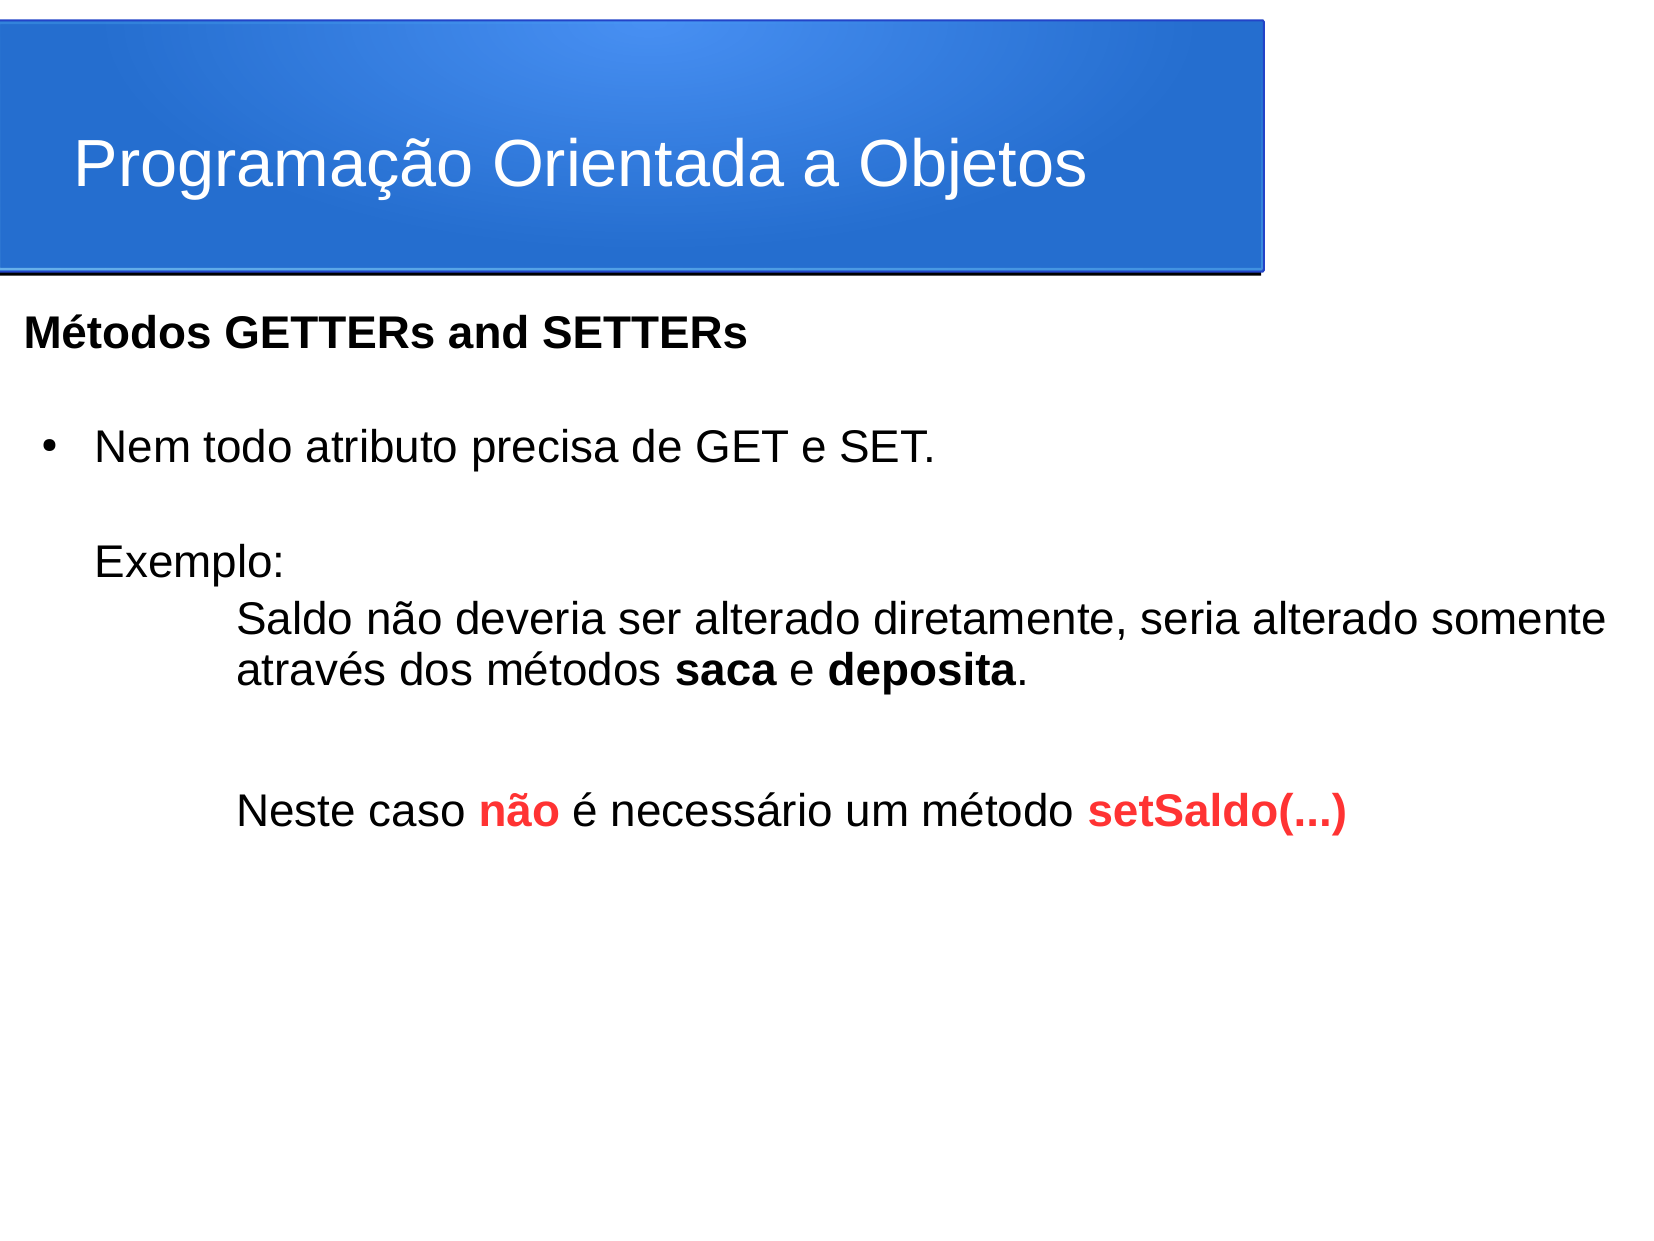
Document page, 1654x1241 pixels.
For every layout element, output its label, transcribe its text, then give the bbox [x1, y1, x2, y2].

list Métodos GETTERs and SETTERs Nem todo atributo precisa de GET e SET. Exemplo: Saldo não deveria ser alterado diretamente, seria alterado somente através dos métodos saca e deposita. Neste caso não é necessário um método setSaldo(...) [23, 307, 1630, 1217]
text_box Programação Orientada a Objetos [73, 125, 1123, 201]
